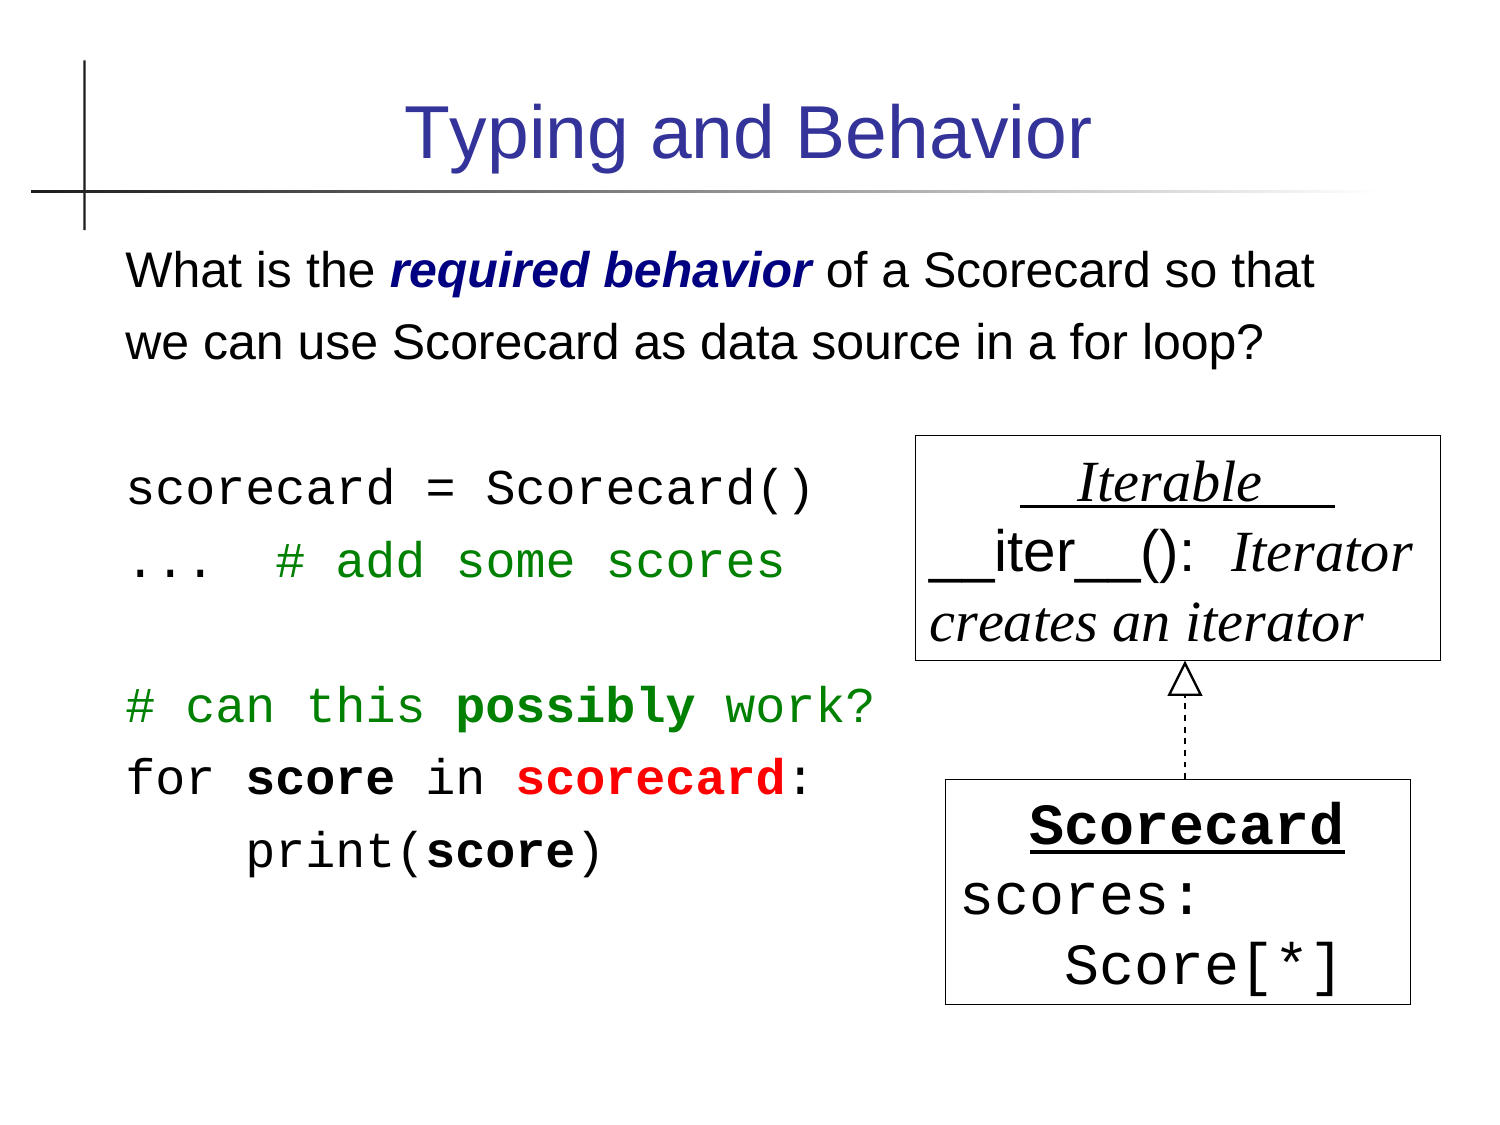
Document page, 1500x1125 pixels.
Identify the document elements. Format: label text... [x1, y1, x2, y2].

list What is the required behavior of a Scorecard so that we can use Scorecard as data source in a for loop? scorecard = Scorecard() ... # add some scores # can this possibly work? for score in scorecard: print(score) [110, 229, 1408, 961]
text_box Scorecard scores: Score[*] [945, 779, 1411, 1005]
text_box Iterable __iter__(): Iterator creates an iterator [915, 435, 1441, 661]
title Typing and Behavior [100, 42, 1397, 182]
